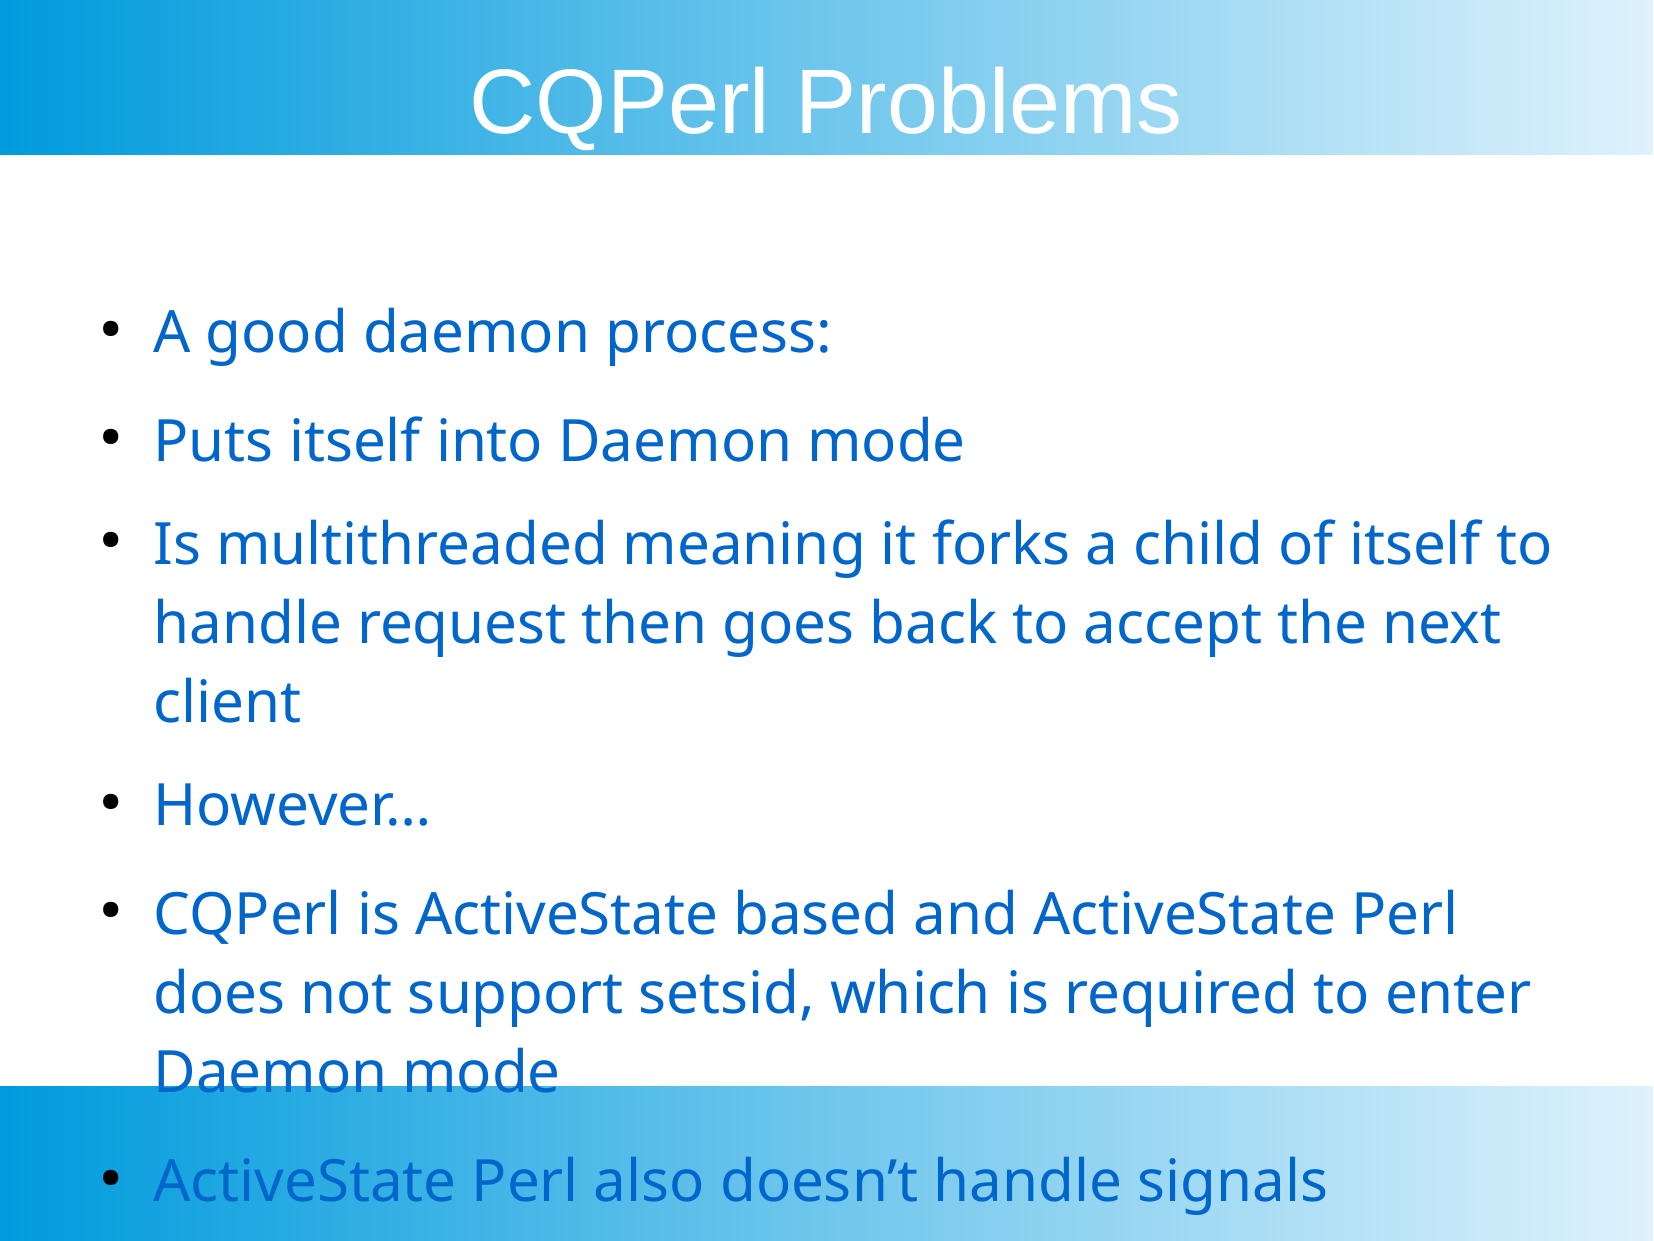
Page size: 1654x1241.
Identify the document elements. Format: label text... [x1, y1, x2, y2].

title CQPerl Problems [82, 49, 1571, 155]
list A good daemon process: Puts itself into Daemon mode Is multithreaded meaning it forks a child of itself to handle request then goes back to accept the next client However… CQPerl is ActiveState based and ActiveState Perl does not support setsid, which is required to enter Daemon mode ActiveState Perl also doesn’t handle signals [82, 290, 1571, 1010]
